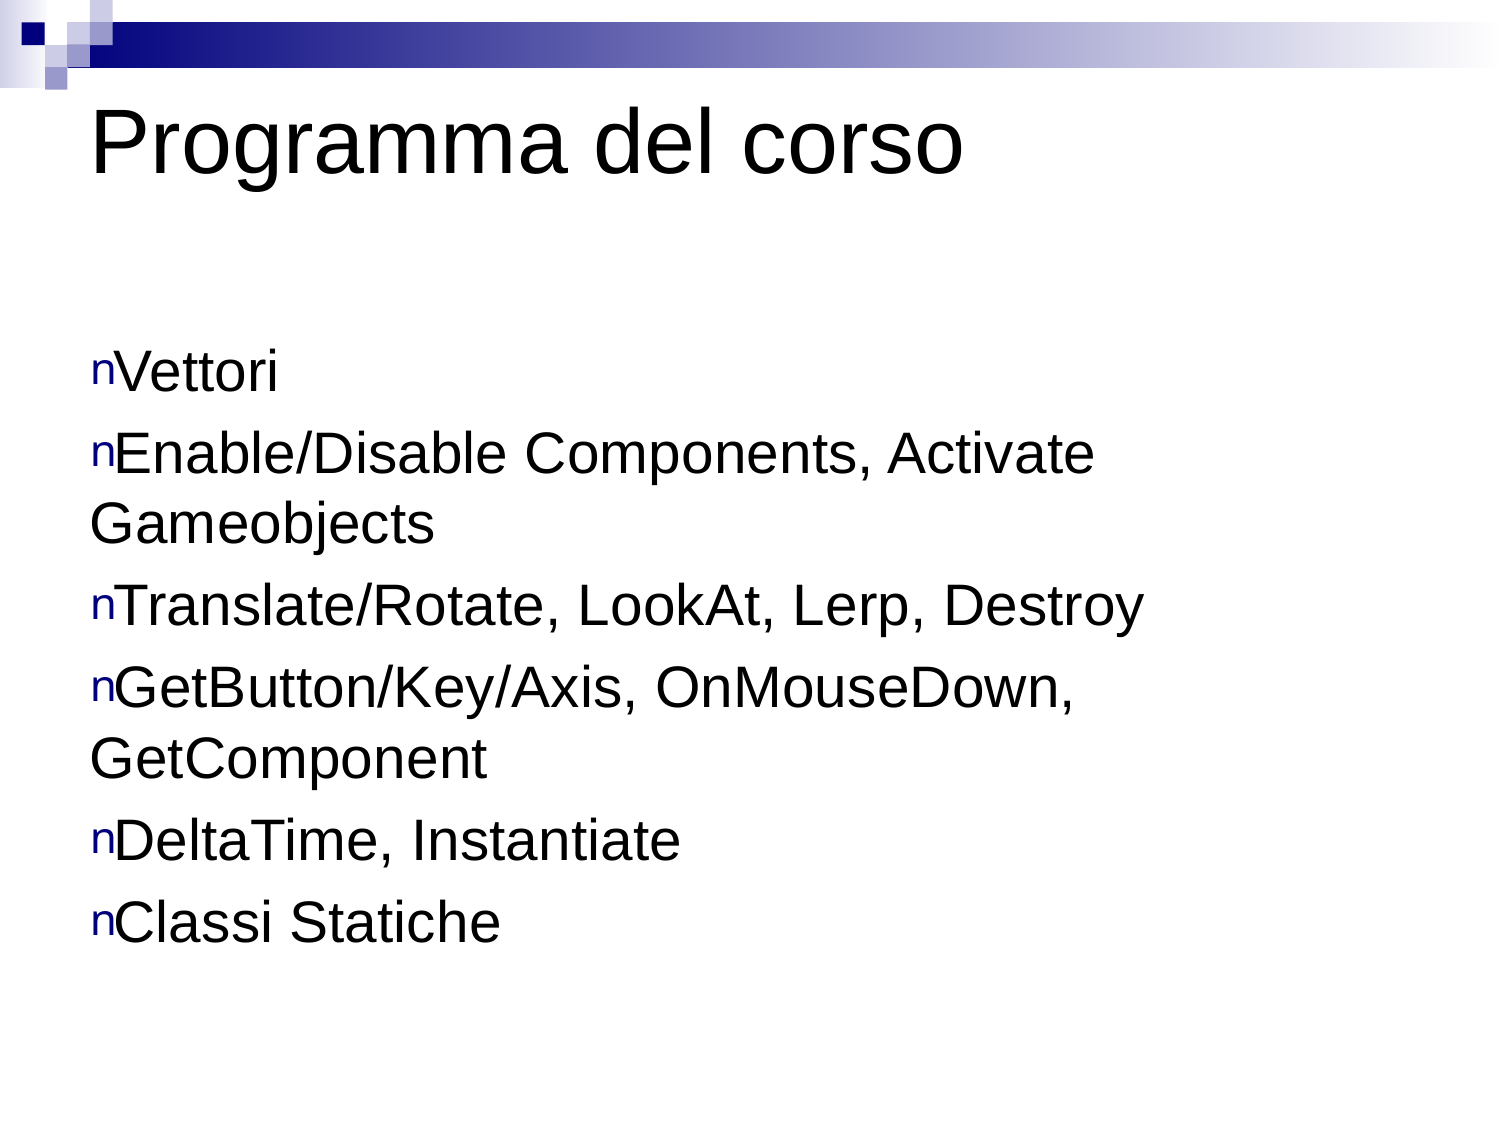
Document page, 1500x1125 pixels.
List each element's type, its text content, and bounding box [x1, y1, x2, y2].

title Programma del corso [75, 75, 1425, 300]
list Vettori Enable/Disable Components, Activate Gameobjects Translate/Rotate, LookAt, Lerp, Destroy GetButton/Key/Axis, OnMouseDown, GetComponent DeltaTime, Instantiate Classi Statiche [75, 324, 1425, 963]
